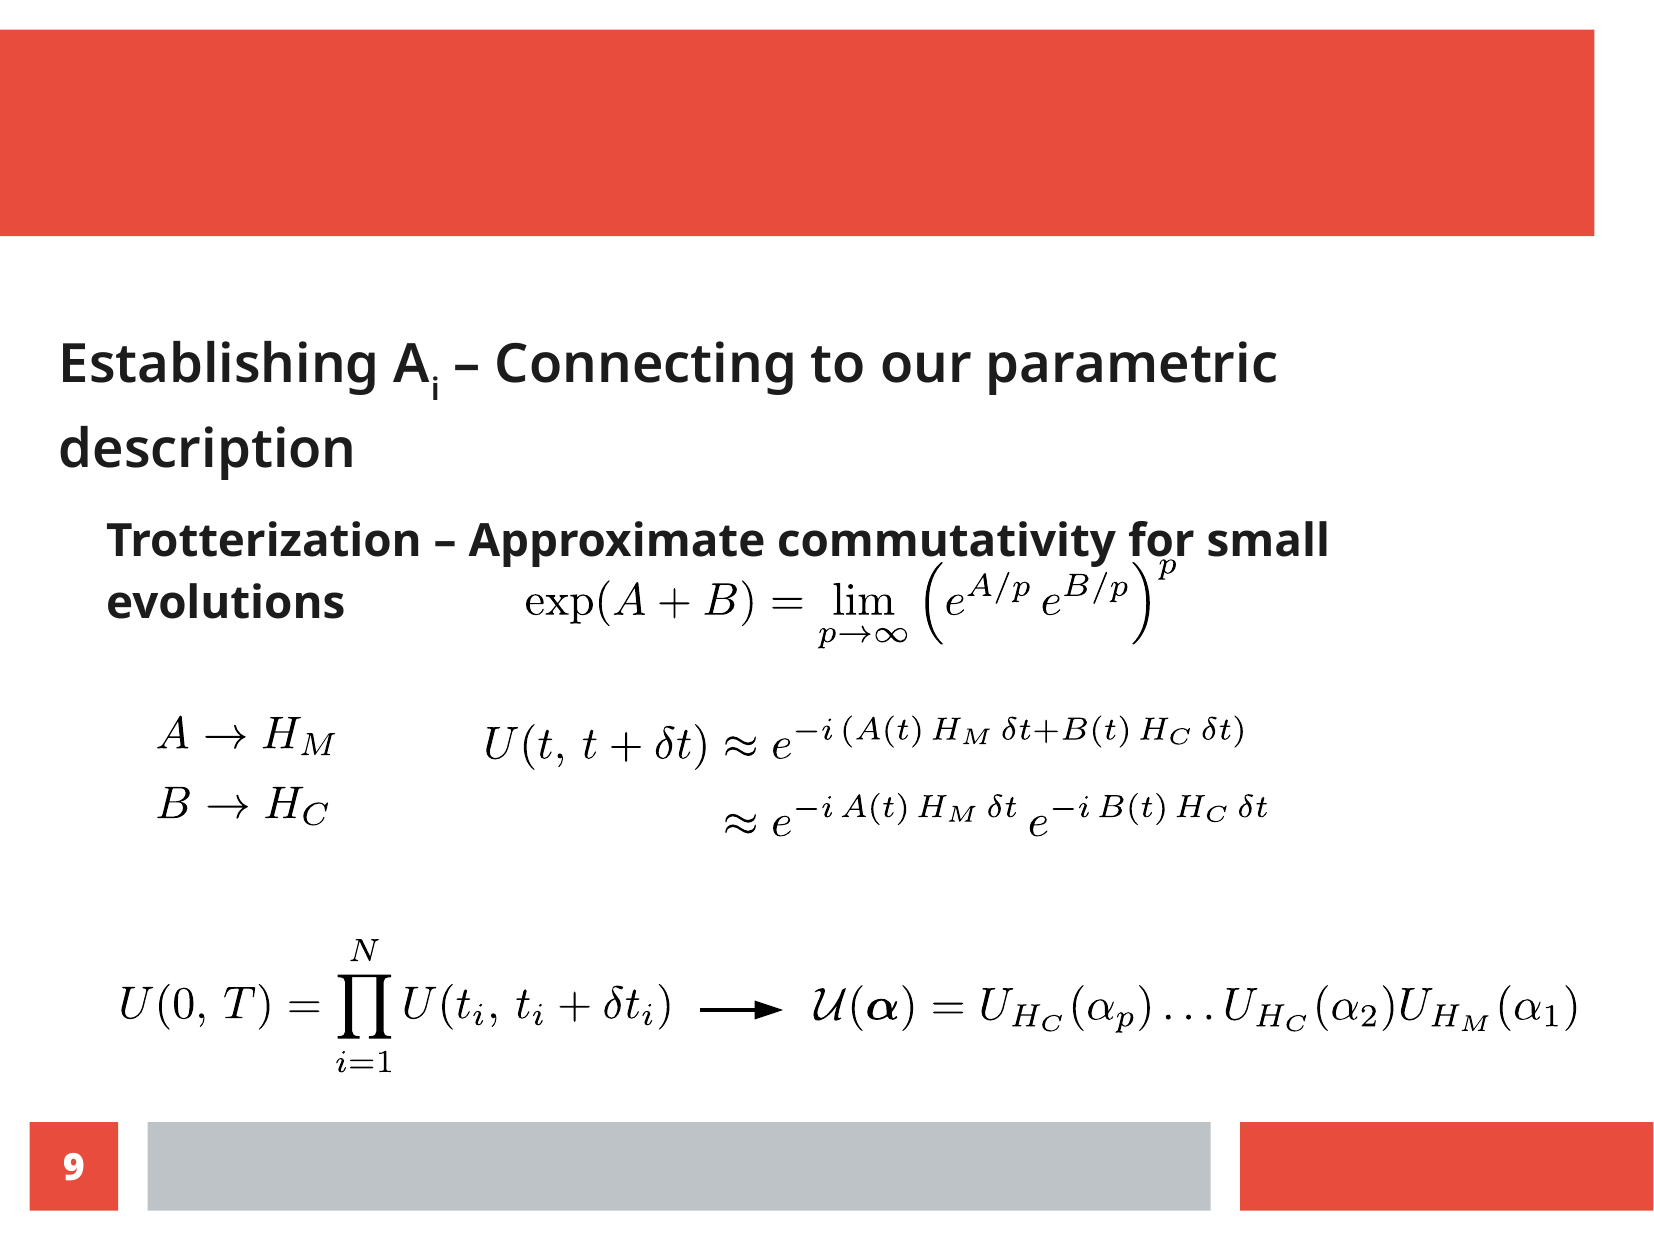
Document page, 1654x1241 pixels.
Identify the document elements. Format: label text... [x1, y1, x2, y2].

text_box [207, 794, 248, 819]
text_box [1139, 985, 1150, 1031]
text_box [336, 1057, 347, 1073]
text_box [121, 986, 154, 1020]
text_box [404, 986, 437, 1020]
text_box [379, 1050, 391, 1073]
text_box [851, 985, 863, 1031]
text_box [159, 983, 170, 1030]
text_box [490, 1013, 497, 1027]
text_box [911, 715, 921, 748]
text_box [1256, 796, 1268, 818]
text_box [350, 939, 379, 962]
text_box [1063, 573, 1089, 596]
text_box [1206, 805, 1227, 823]
text_box [897, 719, 909, 740]
text_box [856, 716, 881, 740]
text_box [1119, 715, 1129, 748]
text_box [1156, 793, 1165, 826]
text_box [157, 715, 189, 749]
text_box [1132, 562, 1150, 645]
text_box [822, 725, 833, 740]
text_box [642, 1010, 653, 1026]
text_box [885, 715, 894, 748]
text_box [833, 582, 844, 615]
text_box [813, 988, 846, 1021]
text_box [1042, 1014, 1062, 1032]
text_box [882, 796, 894, 818]
text_box [963, 728, 990, 745]
text_box [843, 715, 853, 748]
text_box [725, 813, 756, 823]
text_box [822, 802, 833, 818]
text_box [1109, 581, 1128, 603]
text_box [1104, 719, 1116, 740]
text_box [604, 985, 624, 1019]
text_box [1158, 559, 1176, 580]
text_box [858, 594, 895, 615]
text_box [610, 731, 642, 763]
text_box [1093, 571, 1108, 604]
text_box [538, 729, 553, 759]
text_box [981, 988, 1014, 1021]
text_box [725, 824, 756, 834]
text_box [525, 594, 544, 616]
text_box [1002, 716, 1017, 740]
text_box [725, 746, 756, 756]
text_box [1545, 1005, 1558, 1027]
text_box [456, 989, 471, 1019]
text_box [694, 724, 706, 770]
text_box [1170, 727, 1191, 745]
text_box [516, 989, 531, 1019]
text_box [473, 1010, 484, 1026]
text_box [1286, 1014, 1307, 1032]
text_box [897, 793, 907, 826]
text_box [1092, 715, 1102, 748]
text_box [1115, 1012, 1134, 1033]
text_box [846, 594, 857, 615]
text_box [918, 795, 947, 818]
text_box [1129, 793, 1138, 826]
text_box [1072, 985, 1084, 1031]
text_box [1382, 985, 1394, 1031]
text_box [625, 989, 640, 1019]
text_box [659, 588, 690, 619]
text_box [1202, 716, 1217, 740]
text_box [704, 583, 737, 615]
text_box [946, 594, 965, 616]
text_box [1019, 719, 1031, 740]
text_box [598, 580, 610, 627]
text_box [1225, 988, 1258, 1021]
text_box [867, 998, 898, 1020]
text_box [557, 753, 563, 768]
text_box [613, 581, 646, 615]
text_box [1034, 719, 1058, 744]
text_box [157, 786, 190, 819]
text_box [337, 974, 392, 1039]
text_box [988, 794, 1003, 818]
text_box [995, 571, 1010, 604]
text_box [1317, 985, 1328, 1031]
text_box [582, 729, 597, 759]
text_box [676, 729, 692, 759]
text_box [1011, 1004, 1041, 1027]
text_box [1400, 988, 1433, 1021]
text_box [204, 724, 246, 749]
text_box [1011, 581, 1030, 603]
text_box [570, 594, 594, 624]
text_box [224, 987, 256, 1019]
text_box [301, 733, 336, 756]
text_box [532, 1010, 543, 1026]
text_box [902, 985, 914, 1031]
text_box [948, 805, 976, 822]
text_box [773, 815, 791, 837]
text_box [1079, 802, 1089, 818]
text_box [1088, 999, 1114, 1021]
text_box [1005, 796, 1017, 818]
text_box [545, 594, 569, 615]
text_box [174, 987, 194, 1020]
text_box [741, 580, 753, 627]
text_box [658, 983, 670, 1030]
text_box [655, 725, 675, 760]
text_box [1219, 719, 1231, 740]
text_box [967, 573, 992, 596]
text_box [1332, 999, 1358, 1021]
text_box [559, 991, 590, 1023]
text_box [442, 983, 453, 1030]
text_box [871, 793, 880, 826]
text_box [1565, 985, 1577, 1031]
text_box [258, 983, 270, 1030]
text_box [264, 786, 304, 819]
text_box [1062, 717, 1087, 740]
text_box [199, 1013, 205, 1027]
list Establishing Ai – Connecting to our parametric description Trotterization – Approximate commutativity for small evolutions [59, 324, 1565, 1093]
text_box [303, 802, 329, 826]
text_box [1140, 717, 1169, 740]
text_box [1361, 1005, 1376, 1027]
text_box [1029, 815, 1048, 837]
text_box [1431, 1004, 1460, 1027]
text_box [1234, 715, 1243, 748]
text_box [1141, 796, 1153, 818]
text_box [1499, 985, 1511, 1031]
text_box [875, 627, 908, 643]
text_box [925, 562, 943, 645]
text_box [486, 727, 518, 760]
text_box [1239, 794, 1254, 818]
text_box [523, 724, 535, 770]
text_box [1042, 594, 1061, 616]
text_box [1176, 795, 1206, 818]
text_box [839, 625, 871, 643]
text_box [817, 627, 836, 649]
text_box [262, 716, 302, 749]
text_box [1256, 1004, 1285, 1027]
text_box [1461, 1015, 1489, 1032]
text_box [773, 738, 791, 759]
text_box [841, 794, 867, 818]
text_box [932, 717, 962, 740]
text_box [1514, 999, 1541, 1021]
text_box [725, 736, 756, 746]
text_box [1099, 795, 1124, 818]
